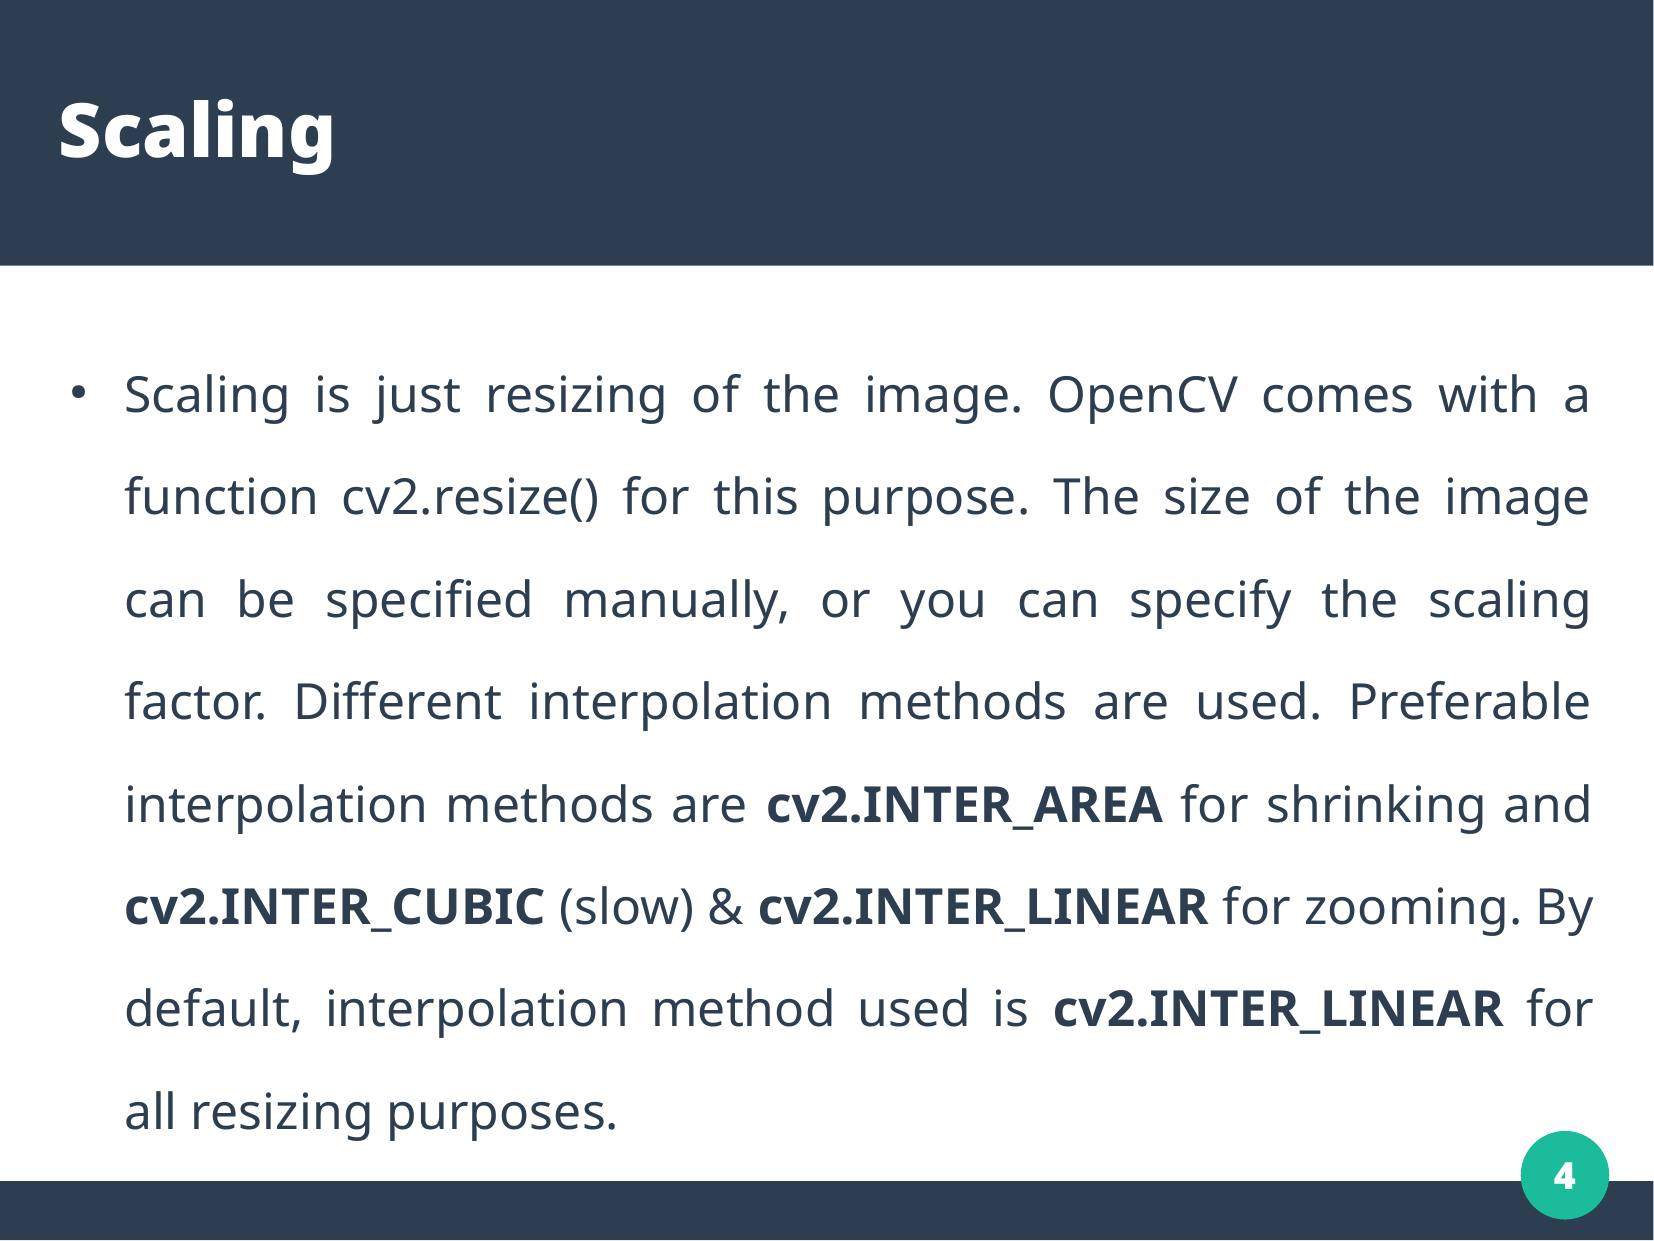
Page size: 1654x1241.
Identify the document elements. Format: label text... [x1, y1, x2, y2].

title Scaling [59, 49, 1595, 207]
list Scaling is just resizing of the image. OpenCV comes with a function cv2.resize() for this purpose. The size of the image can be specified manually, or you can specify the scaling factor. Different interpolation methods are used. Preferable interpolation methods are cv2.INTER_AREA for shrinking and cv2.INTER_CUBIC (slow) & cv2.INTER_LINEAR for zooming. By default, interpolation method used is cv2.INTER_LINEAR for all resizing purposes. [59, 324, 1595, 1152]
